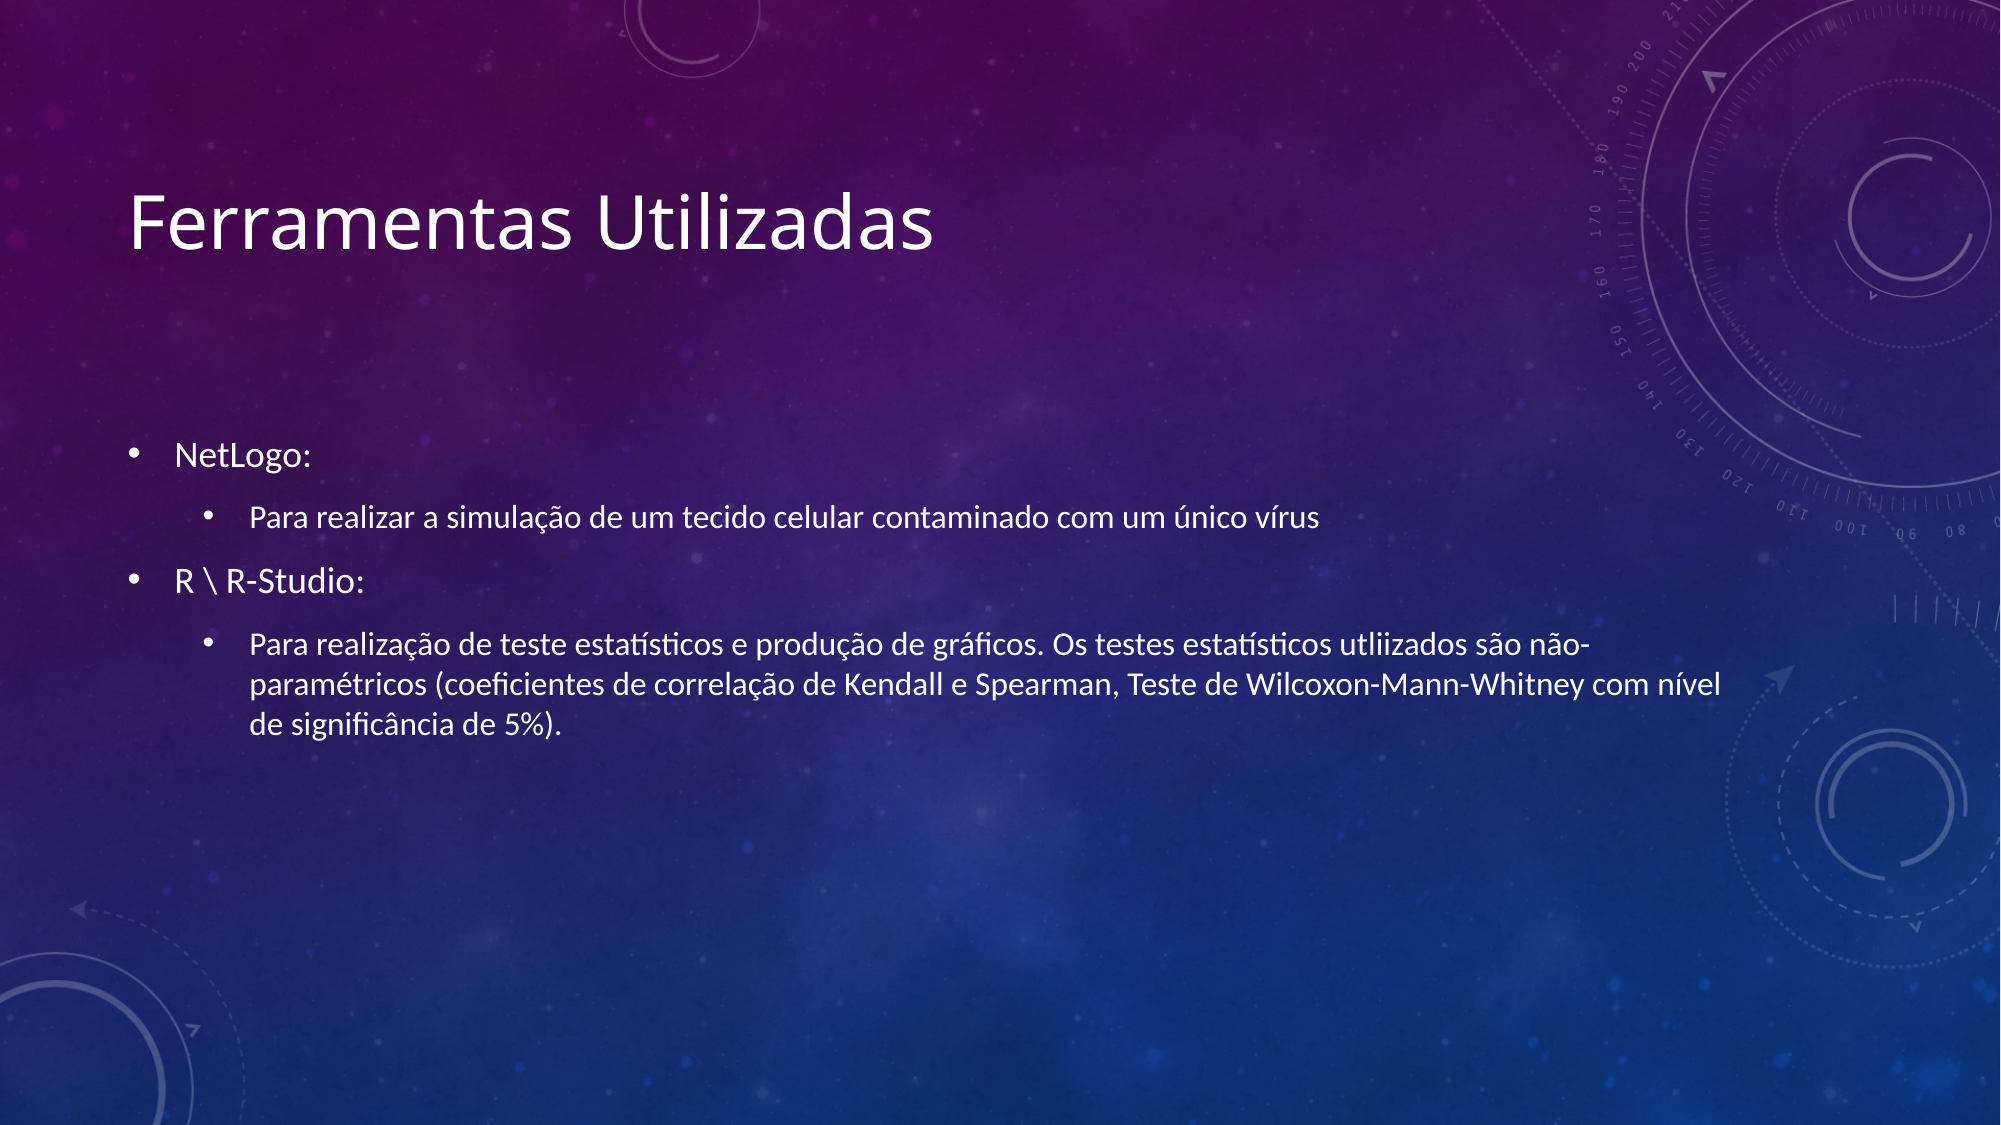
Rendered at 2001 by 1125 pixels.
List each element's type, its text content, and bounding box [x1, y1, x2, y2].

title Ferramentas Utilizadas [112, 99, 1775, 286]
list NetLogo: Para realizar a simulação de um tecido celular contaminado com um único vírus R \ R-Studio: Para realização de teste estatísticos e produção de gráficos. Os testes estatísticos utliizados são não-paramétricos (coeficientes de correlação de Kendall e Spearman, Teste de Wilcoxon-Mann-Whitney com nível de significância de 5%). [112, 286, 1775, 886]
picture [0, 0, 2001, 1125]
